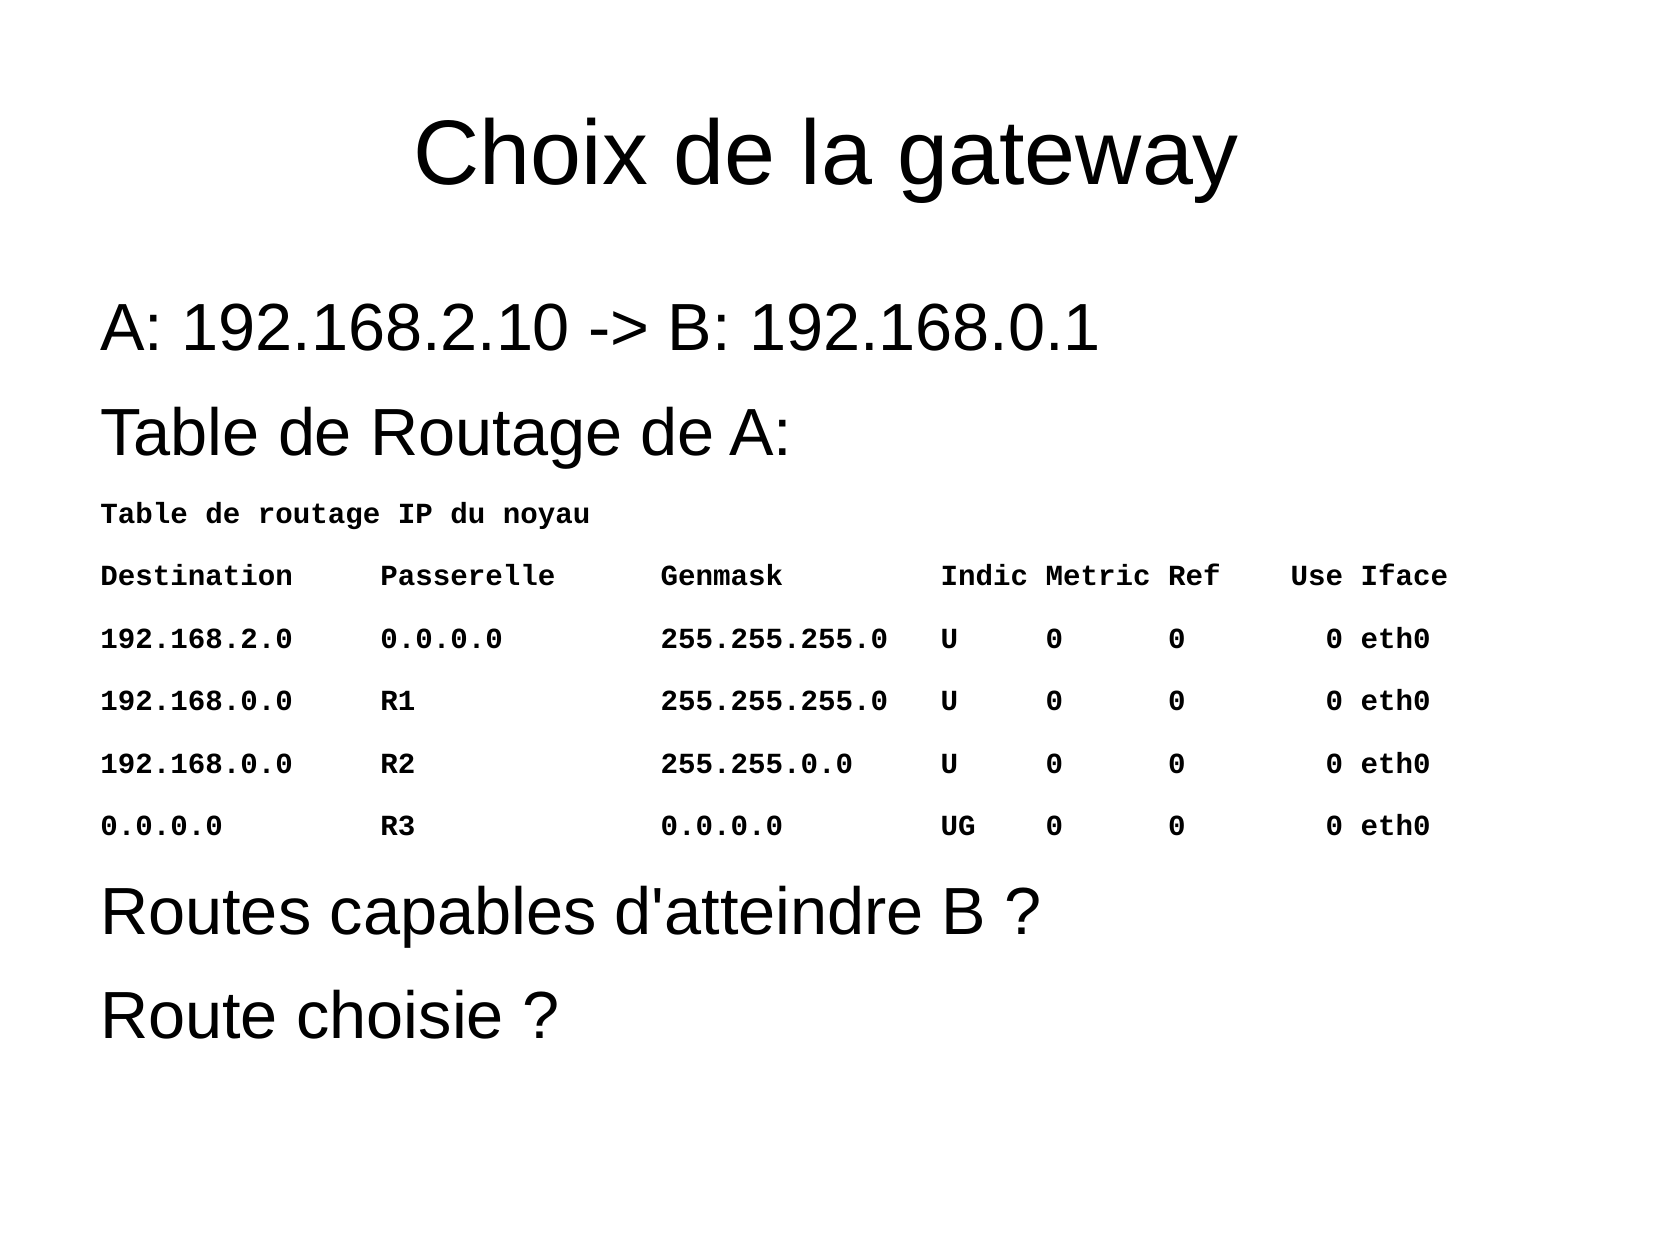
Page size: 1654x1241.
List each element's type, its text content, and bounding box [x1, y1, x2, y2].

title Choix de la gateway [82, 49, 1571, 257]
list A: 192.168.2.10 -> B: 192.168.0.1 Table de Routage de A: Table de routage IP du noyau Destination Passerelle Genmask Indic Metric Ref Use Iface 192.168.2.0 0.0.0.0 255.255.255.0 U 0 0 0 eth0 192.168.0.0 R1 255.255.255.0 U 0 0 0 eth0 192.168.0.0 R2 255.255.0.0 U 0 0 0 eth0 0.0.0.0 R3 0.0.0.0 UG 0 0 0 eth0 Routes capables d'atteindre B ? Route choisie ? [82, 290, 1571, 1109]
